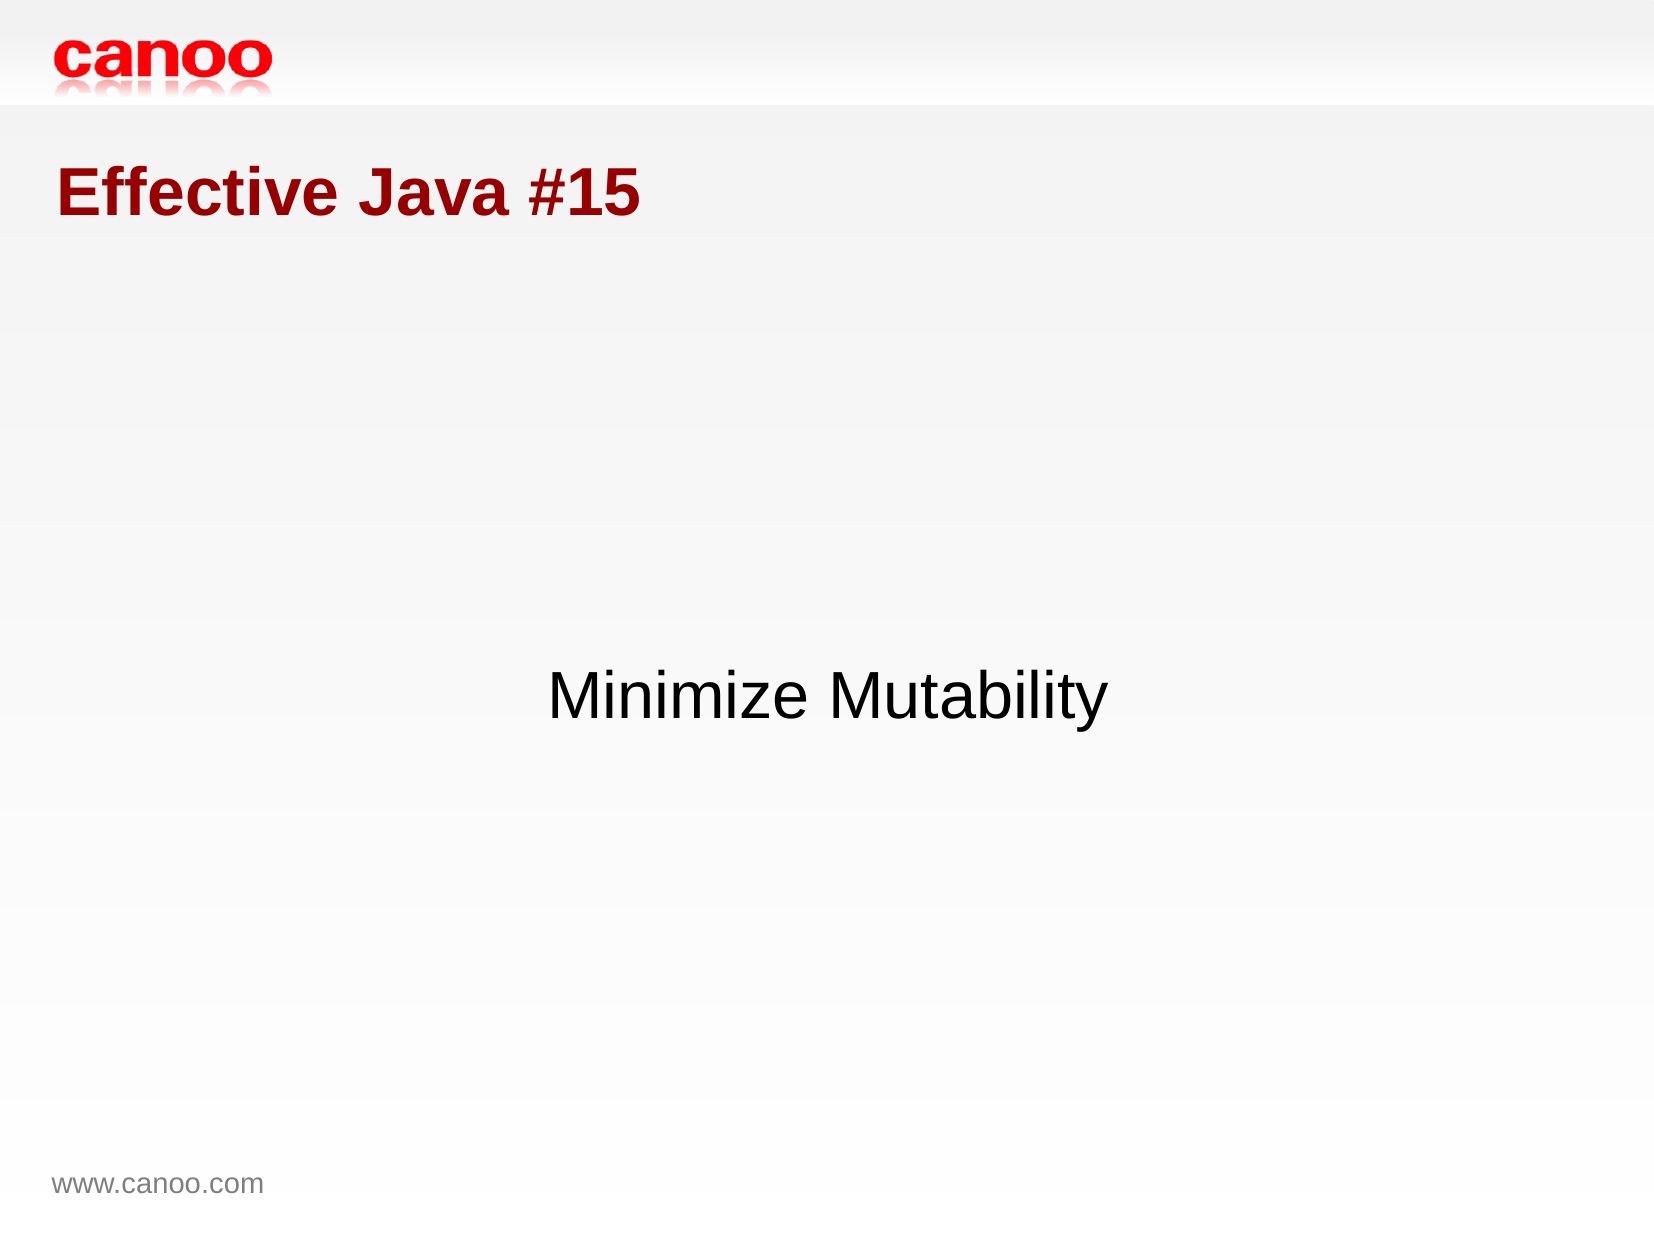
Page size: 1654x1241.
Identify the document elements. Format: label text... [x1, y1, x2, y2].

title Effective Java #15 [48, 138, 1609, 237]
picture [51, 37, 273, 119]
subtitle Minimize Mutability [48, 282, 1609, 1102]
